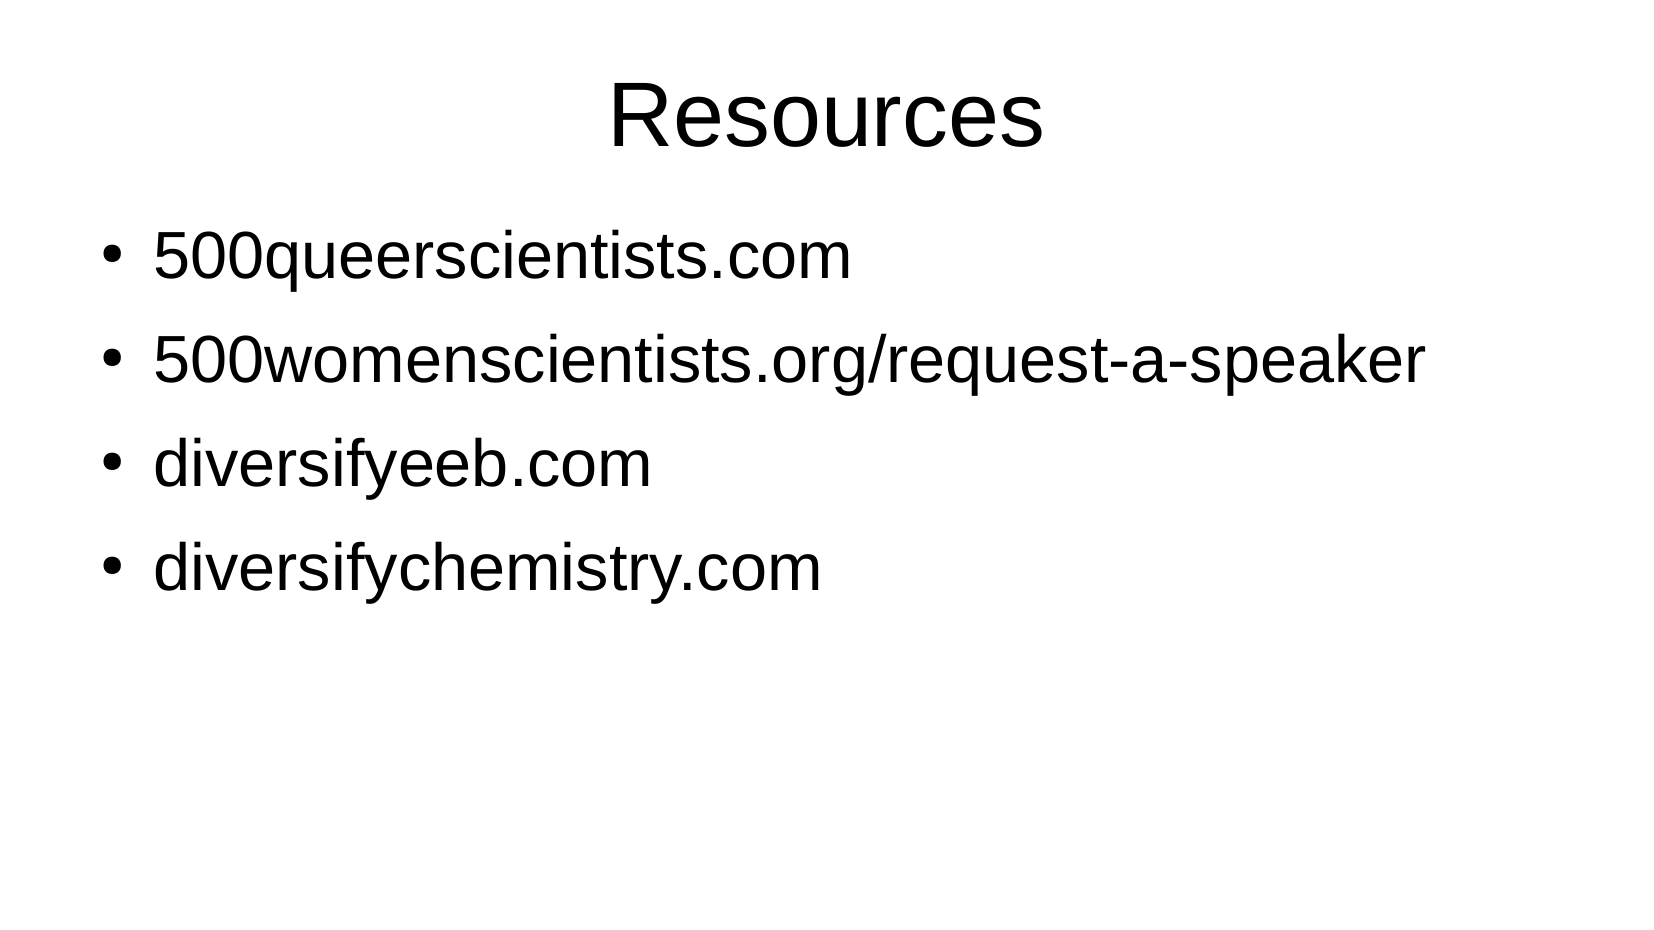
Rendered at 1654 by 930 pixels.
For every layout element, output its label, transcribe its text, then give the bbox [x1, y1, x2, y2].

title Resources [82, 37, 1571, 193]
list 500queerscientists.com 500womenscientists.org/request-a-speaker diversifyeeb.com diversifychemistry.com [82, 217, 1571, 757]
